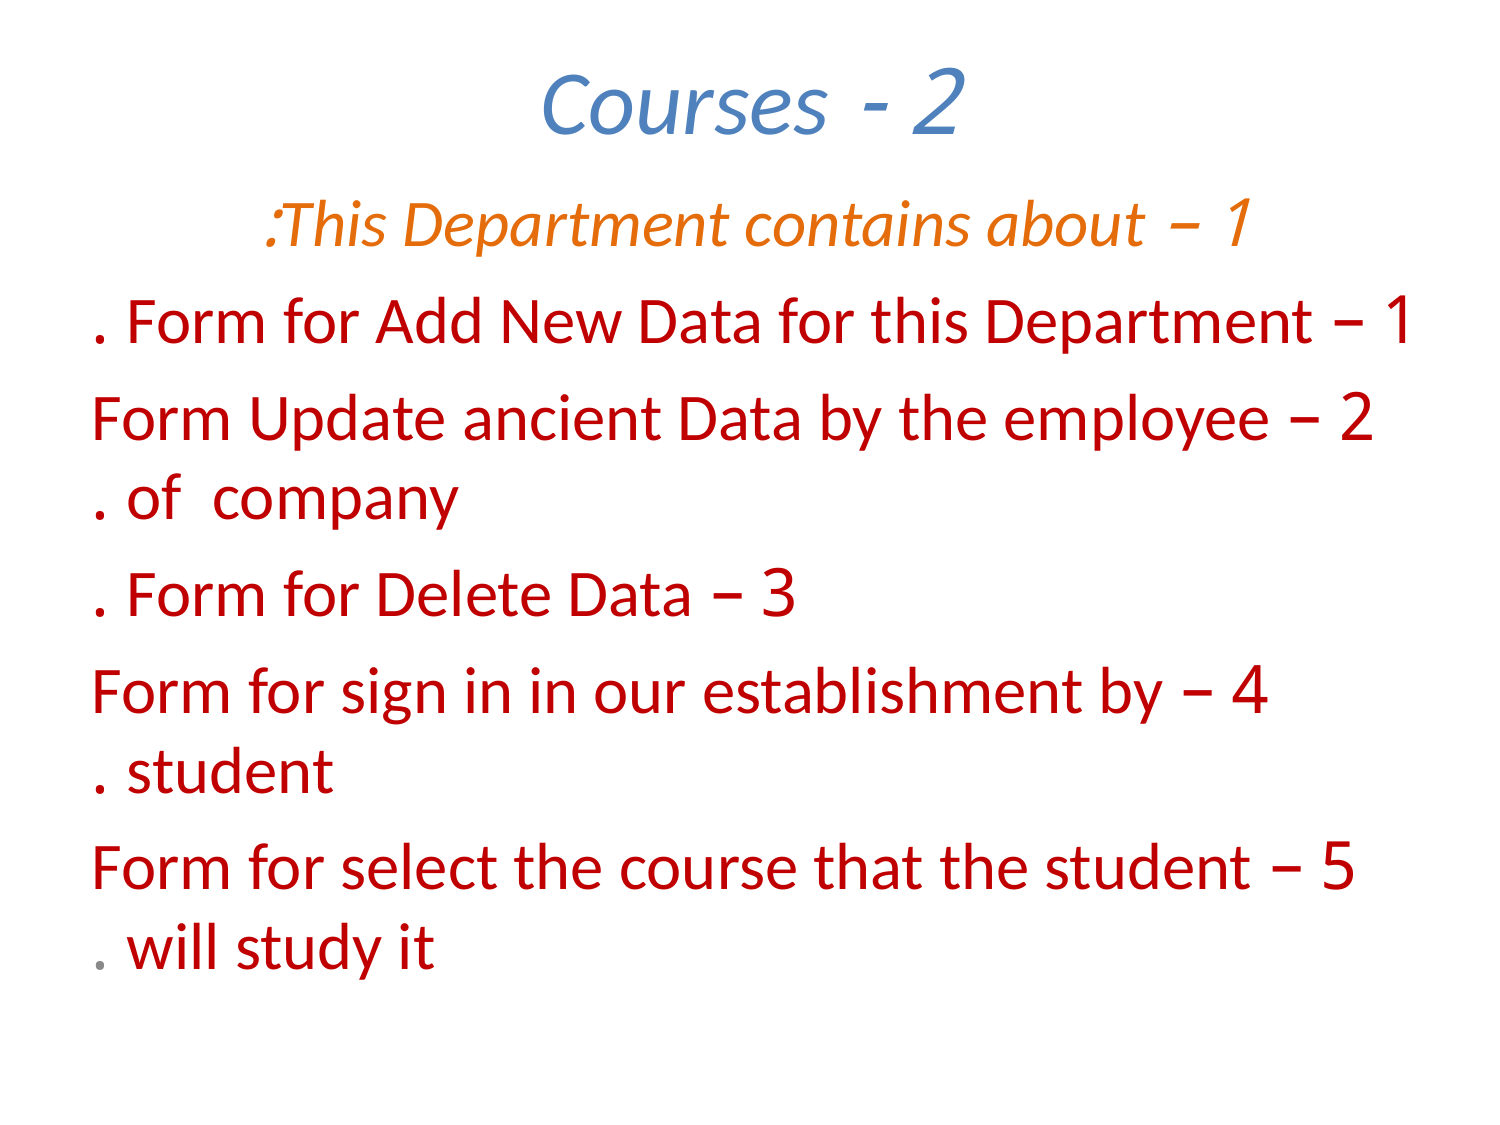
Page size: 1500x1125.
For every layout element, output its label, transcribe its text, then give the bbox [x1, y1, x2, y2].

title 2 - Courses [112, 0, 1388, 172]
subtitle 1 – This Department contains about: 1 – Form for Add New Data for this Department . 2 – Form Update ancient Data by the employee of company . 3 – Form for Delete Data . 4 – Form for sign in in our establishment by student . 5 – Form for select the course that the student will study it . [76, 172, 1459, 1071]
